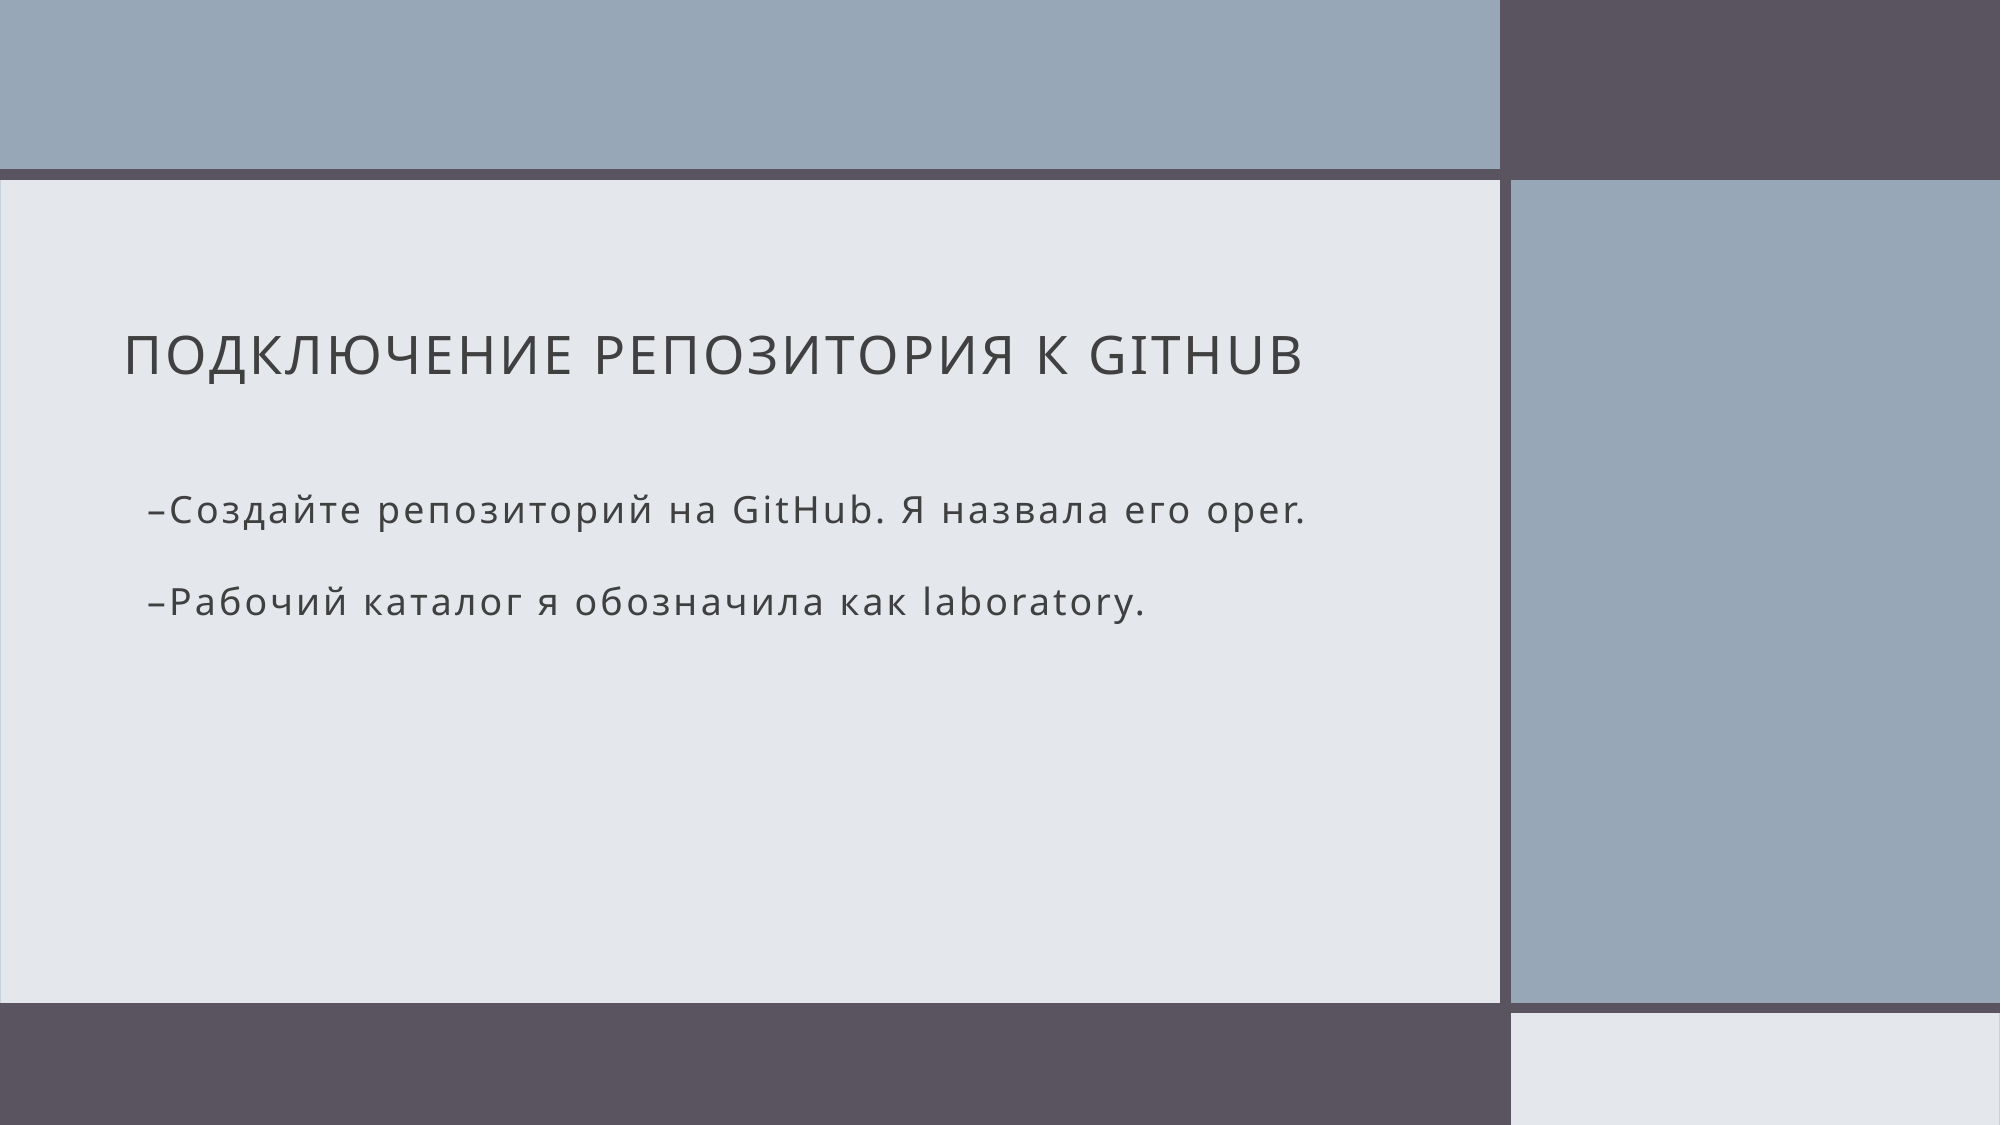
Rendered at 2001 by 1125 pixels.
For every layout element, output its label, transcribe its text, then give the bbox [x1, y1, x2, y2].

text_box [0, 0, 2000, 1125]
title ПОДКЛЮЧЕНИЕ РЕПОЗИТОРИЯ К GITHUB [105, 242, 1354, 430]
list –Создайте репозиторий на GitHub. Я назвала его oper. –Рабочий каталог я обозначила как laboratory. [129, 450, 1378, 948]
